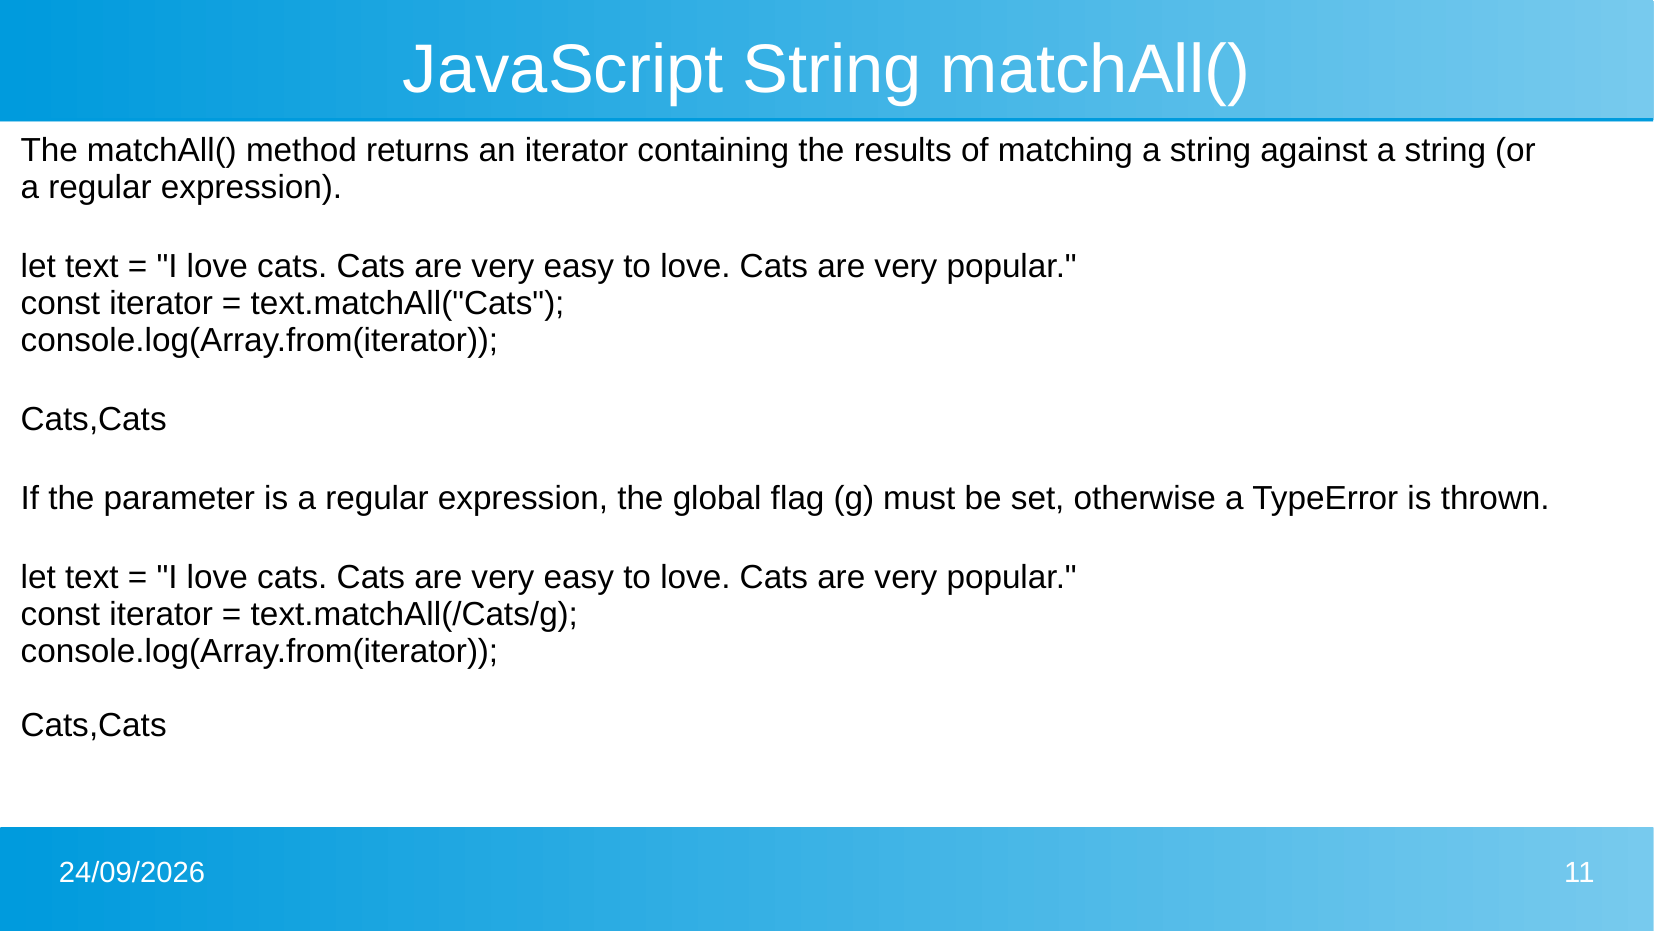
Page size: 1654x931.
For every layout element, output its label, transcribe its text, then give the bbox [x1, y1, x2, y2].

text_box The matchAll() method returns an iterator containing the results of matching a string against a string (or a regular expression). let text = "I love cats. Cats are very easy to love. Cats are very popular." const iterator = text.matchAll("Cats"); console.log(Array.from(iterator)); Cats,Cats If the parameter is a regular expression, the global flag (g) must be set, otherwise a TypeError is thrown. let text = "I love cats. Cats are very easy to love. Cats are very popular." const iterator = text.matchAll(/Cats/g); console.log(Array.from(iterator)); Cats,Cats [5, 124, 1571, 794]
title JavaScript String matchAll() [59, 29, 1595, 108]
